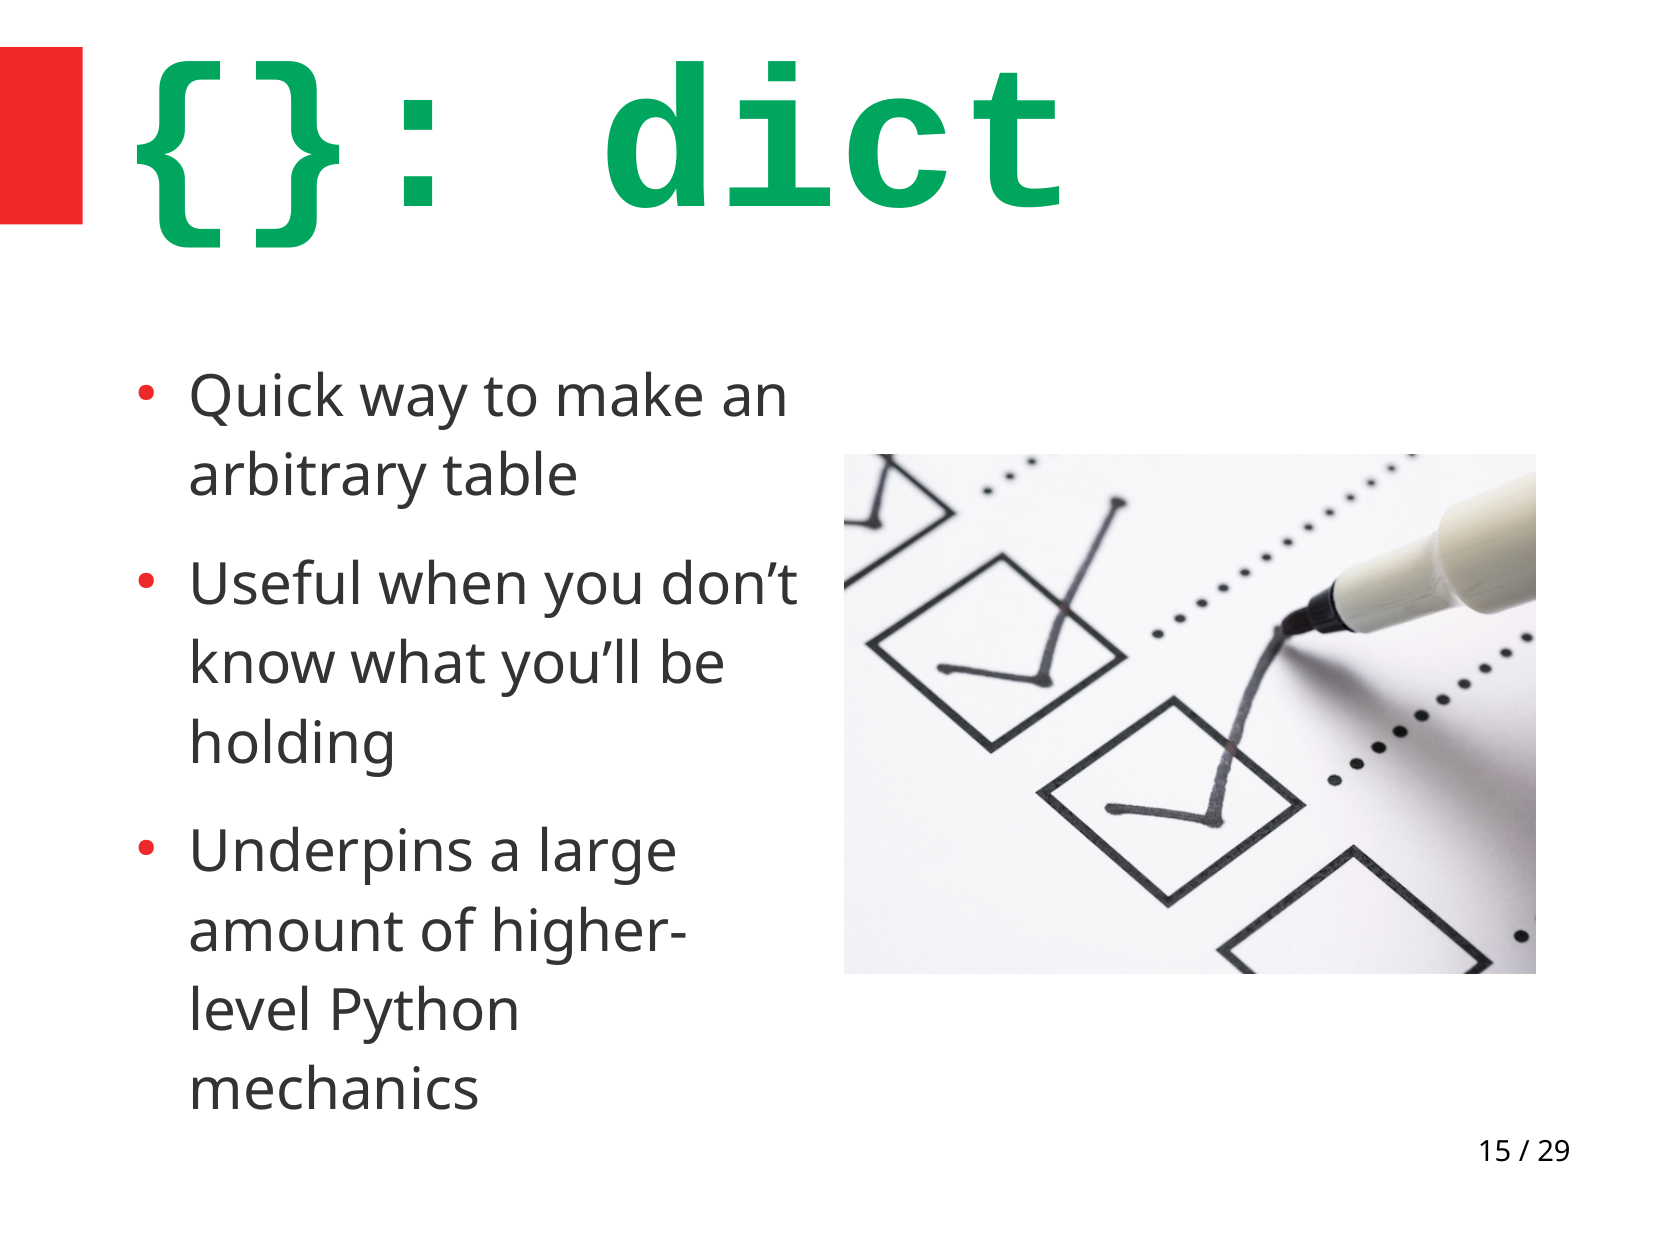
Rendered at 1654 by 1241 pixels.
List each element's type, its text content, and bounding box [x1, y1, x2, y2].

list Quick way to make an arbitrary table Useful when you don’t know what you’ll be holding Underpins a large amount of higher-level Python mechanics [118, 354, 810, 1074]
title {}: dict [118, 39, 1571, 267]
picture [844, 454, 1536, 974]
